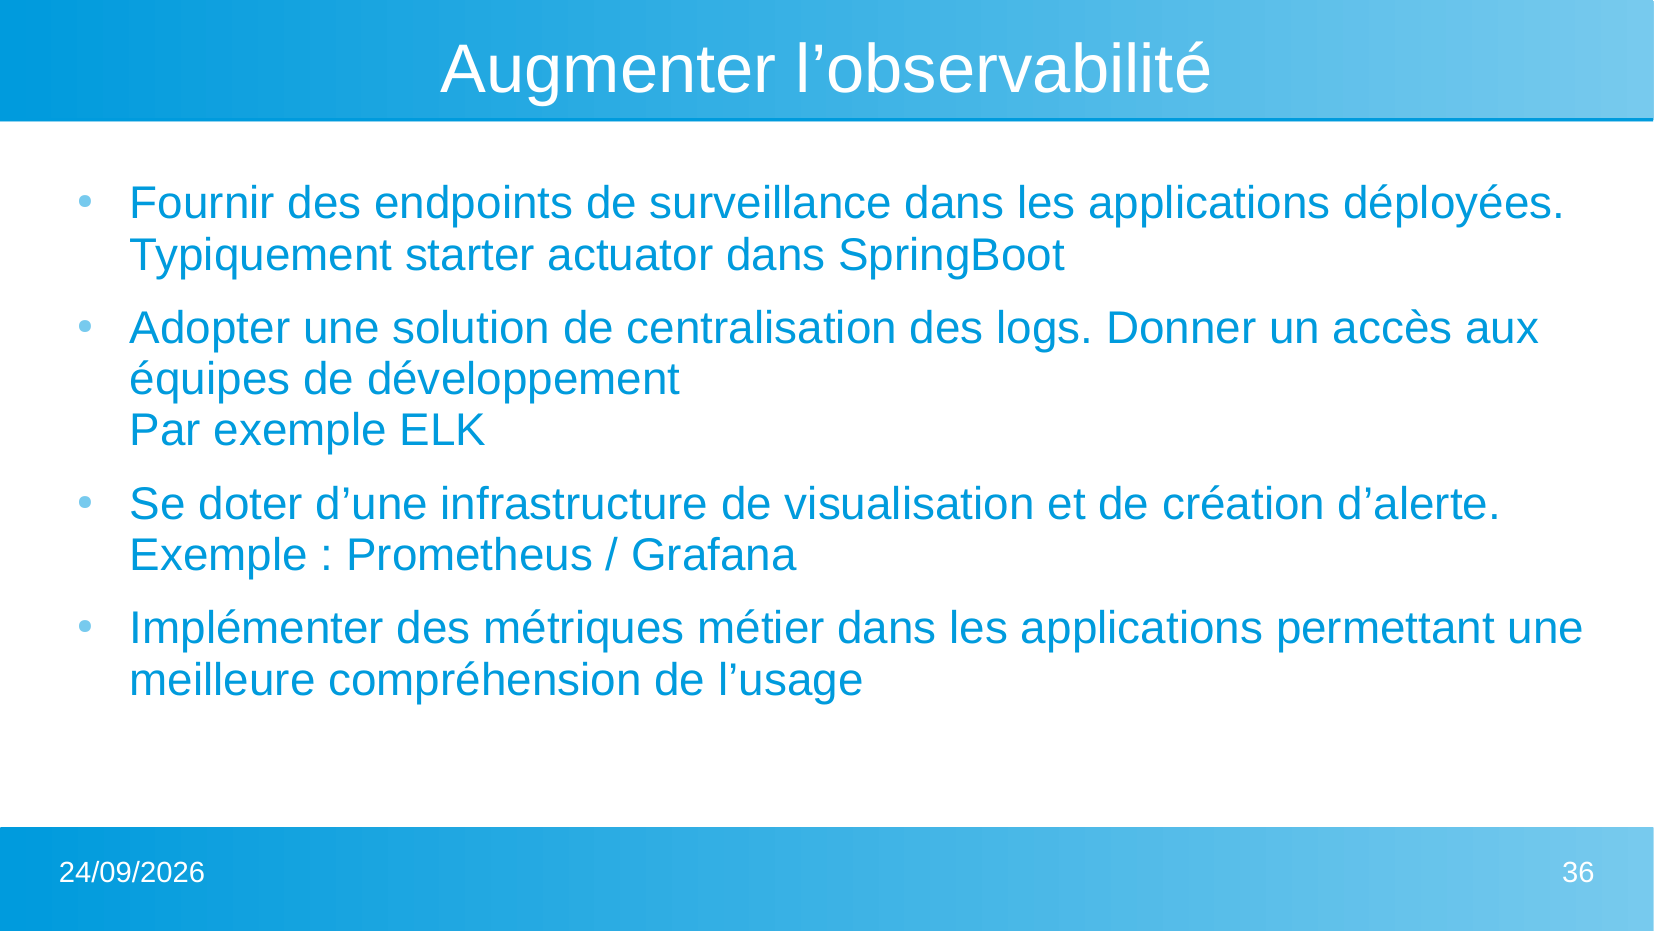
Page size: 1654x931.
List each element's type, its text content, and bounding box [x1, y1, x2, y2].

list Fournir des endpoints de surveillance dans les applications déployées. Typiquement starter actuator dans SpringBoot Adopter une solution de centralisation des logs. Donner un accès aux équipes de développement Par exemple ELK Se doter d’une infrastructure de visualisation et de création d’alerte. Exemple : Prometheus / Grafana Implémenter des métriques métier dans les applications permettant une meilleure compréhension de l’usage [59, 177, 1595, 768]
title Augmenter l’observabilité [59, 29, 1595, 108]
